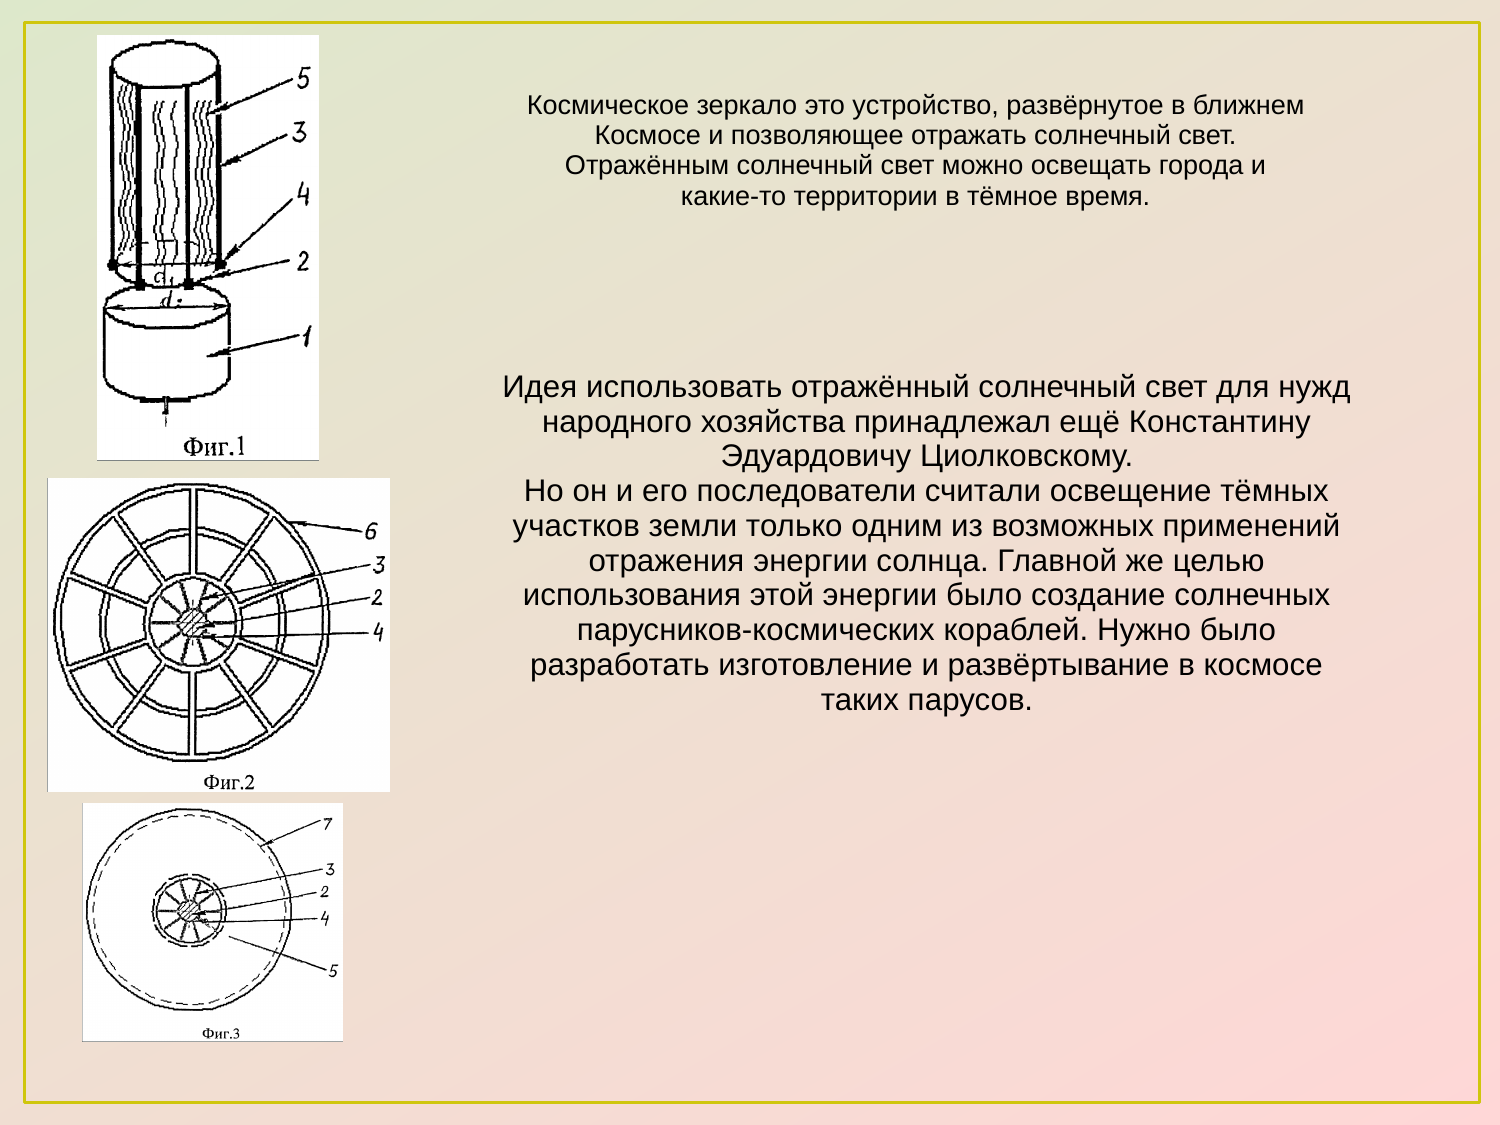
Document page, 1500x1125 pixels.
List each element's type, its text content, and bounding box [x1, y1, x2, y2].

text_box Космическое зеркало это устройство, развёрнутое в ближнем Космосе и позволяющее отражать солнечный свет. Отражённым солнечный свет можно освещать города и какие-то территории в тёмное время. [507, 82, 1323, 219]
text_box Идея использовать отражённый солнечный свет для нужд народного хозяйства принадлежал ещё Константину Эдуардовичу Циолковскому. Но он и его последователи считали освещение тёмных участков земли только одним из возможных применений отражения энергии солнца. Главной же целью использования этой энергии было создание солнечных парусников-космических кораблей. Нужно было разработать изготовление и развёртывание в космосе таких парусов. [484, 361, 1371, 724]
picture [47, 478, 390, 792]
picture [82, 803, 343, 1042]
picture [97, 35, 319, 461]
